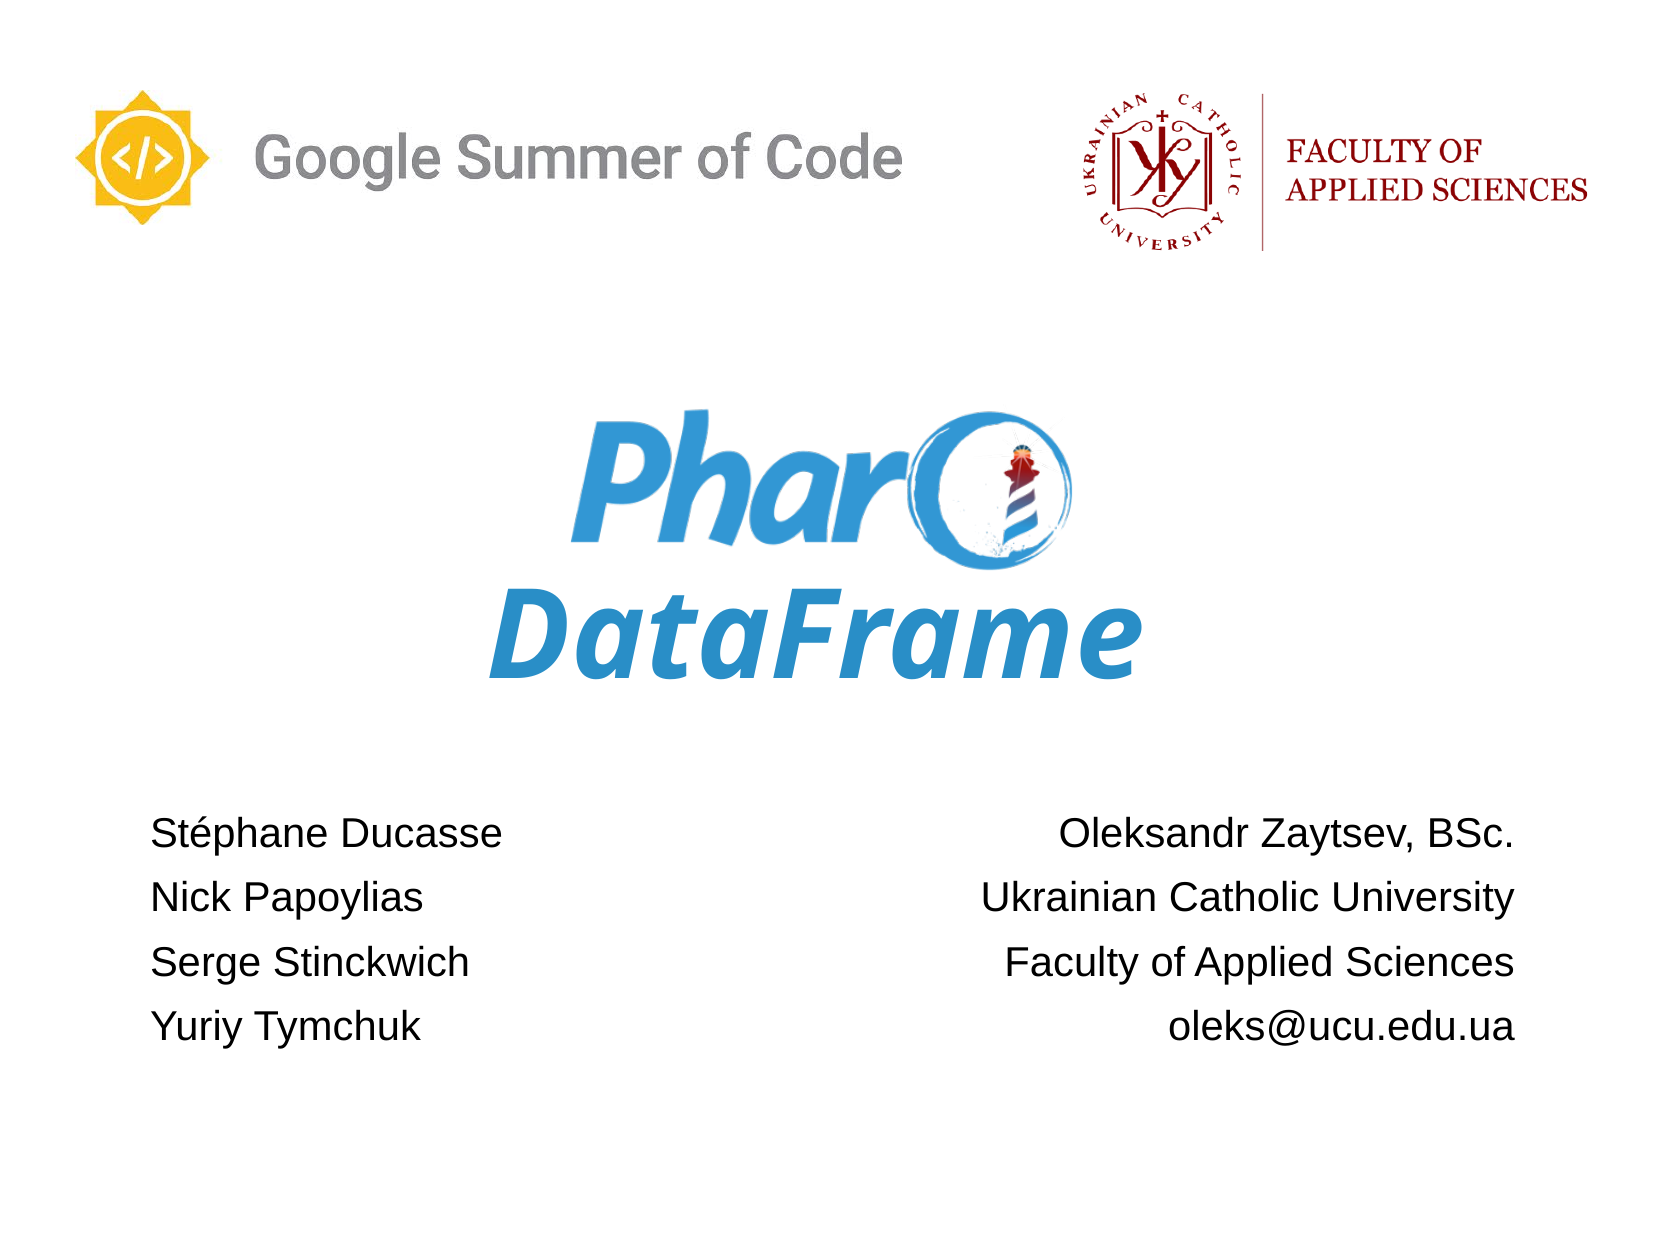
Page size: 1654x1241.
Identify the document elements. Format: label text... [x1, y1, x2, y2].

text_box Oleksandr Zaytsev, BSc. Ukrainian Catholic University Faculty of Applied Sciences oleks@ucu.edu.ua [690, 810, 1516, 1111]
picture [1035, 13, 1636, 331]
picture [75, 90, 916, 226]
text_box Stéphane Ducasse Nick Papoylias Serge Stinckwich Yuriy Tymchuk [150, 810, 690, 1111]
picture [570, 404, 1073, 571]
text_box DataFrame [71, 555, 1561, 706]
